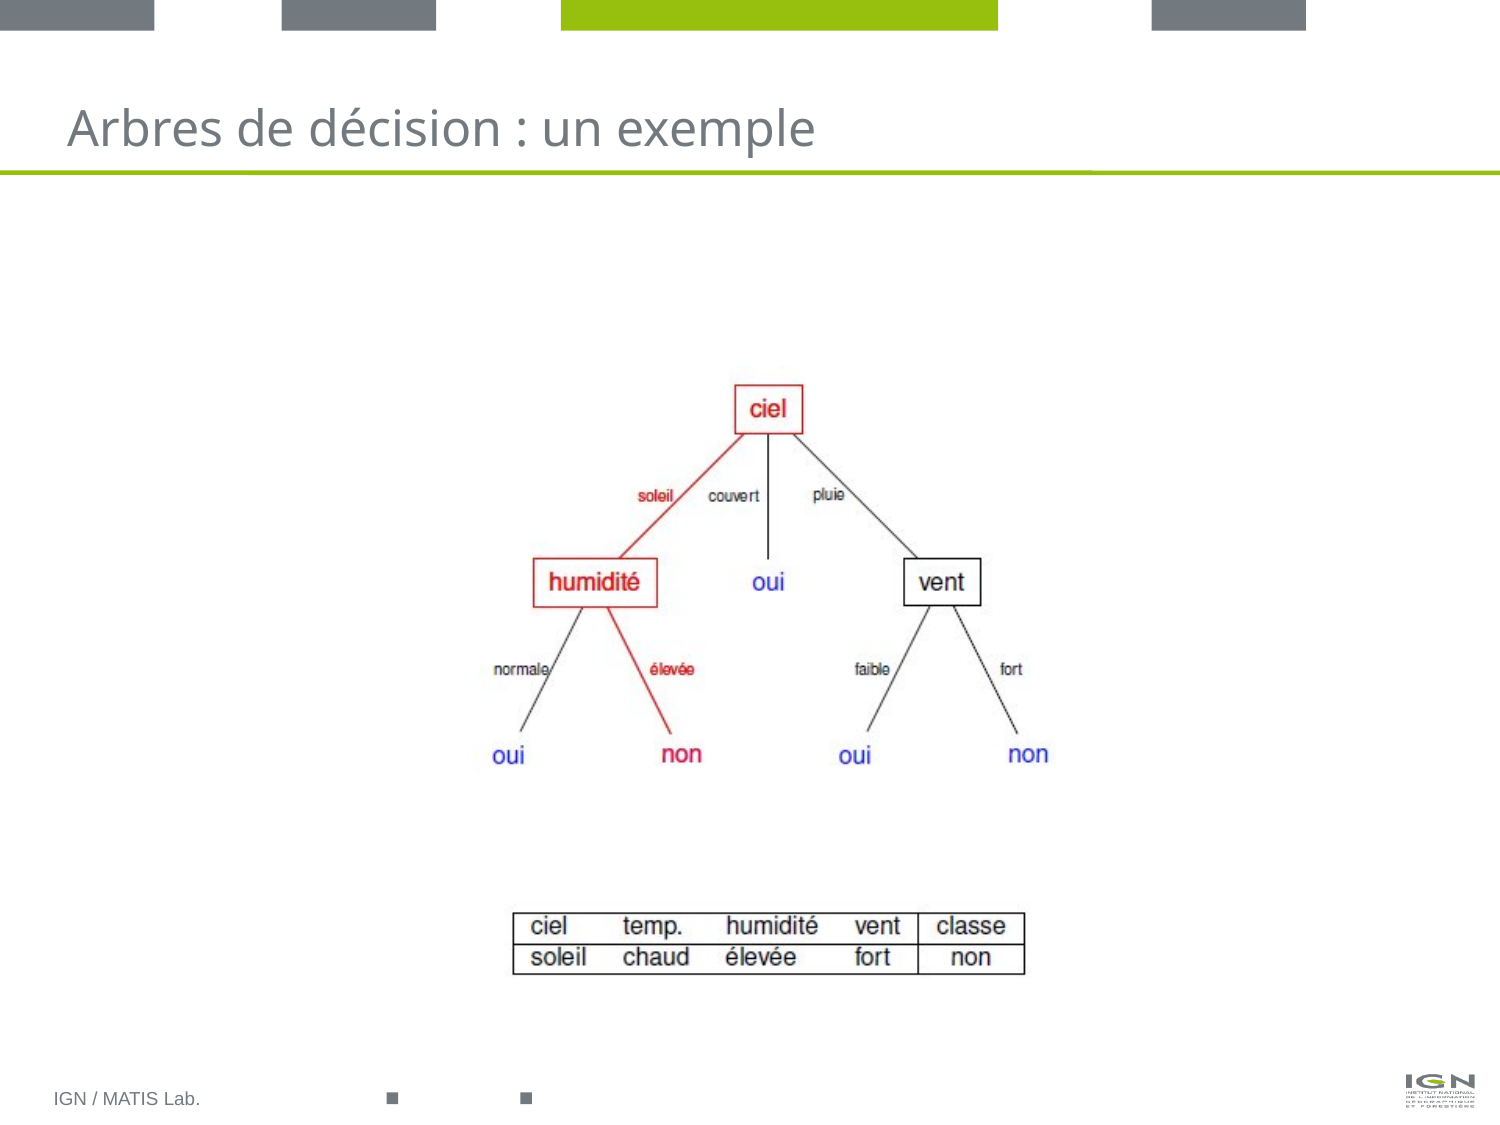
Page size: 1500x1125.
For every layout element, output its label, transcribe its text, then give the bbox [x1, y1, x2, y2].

text_box IGN / MATIS Lab. [38, 1067, 514, 1125]
text_box Arbres de décision : un exemple [53, 80, 1425, 173]
picture [1404, 1074, 1475, 1108]
picture [474, 347, 1063, 998]
